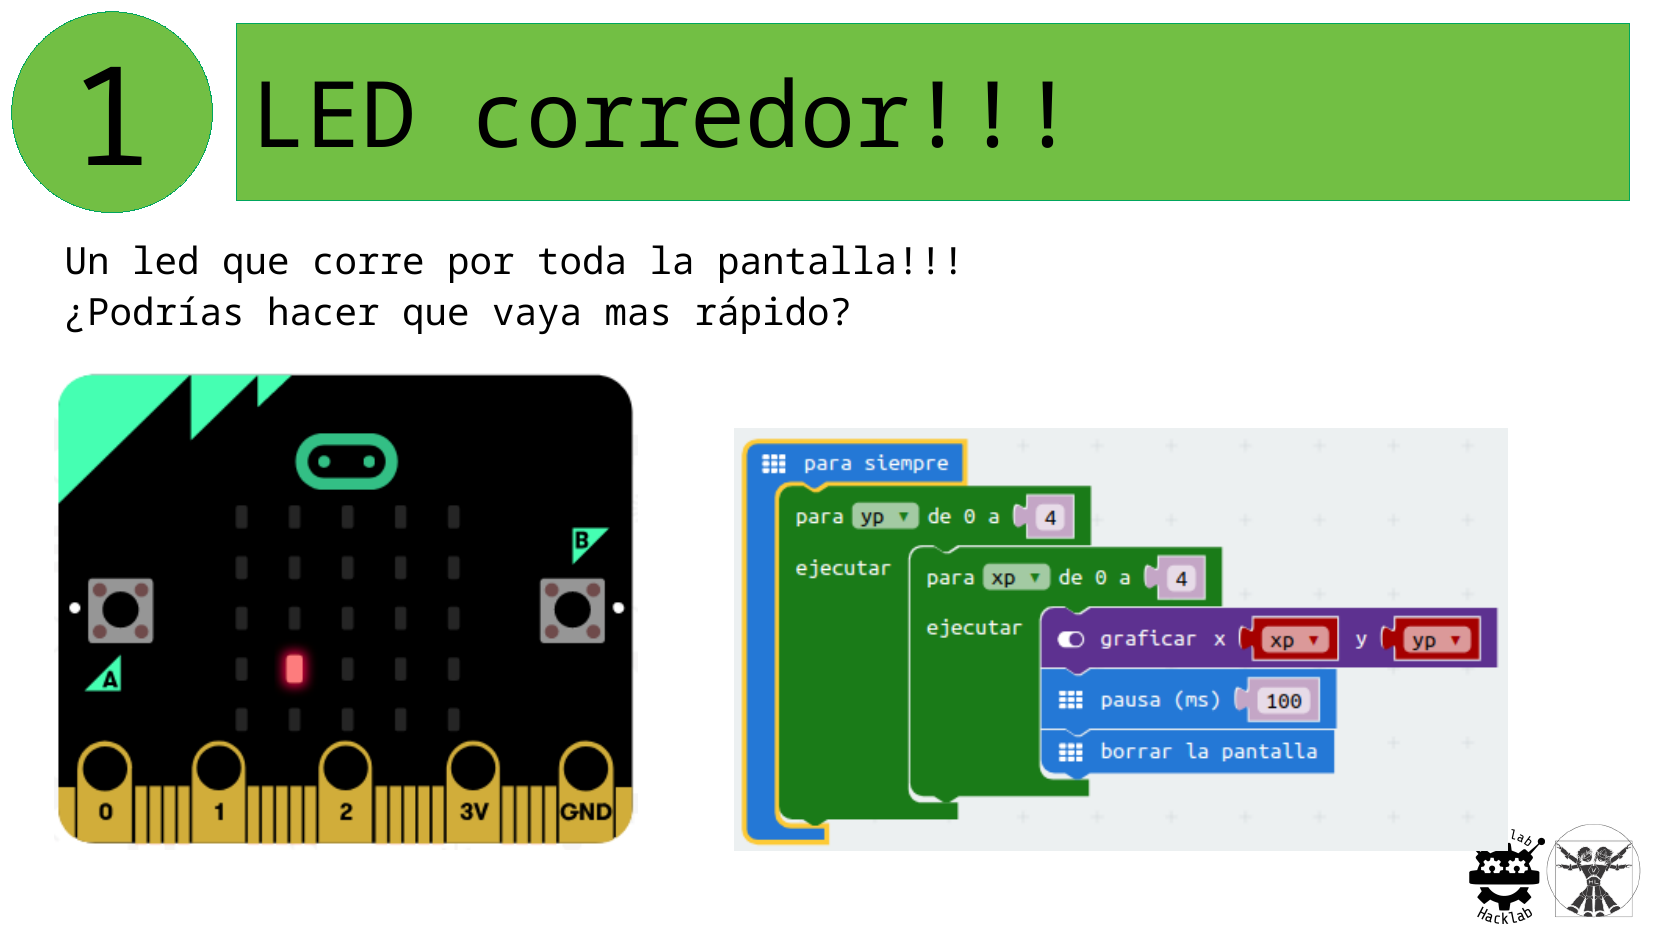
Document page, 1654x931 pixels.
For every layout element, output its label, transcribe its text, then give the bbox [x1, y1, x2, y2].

text_box 1 [11, 11, 213, 213]
picture [734, 428, 1642, 924]
text_box LED corredor!!! [236, 23, 1630, 201]
picture [54, 371, 638, 850]
text_box Un led que corre por toda la pantalla!!! ¿Podrías hacer que vaya mas rápido? [49, 227, 1629, 340]
